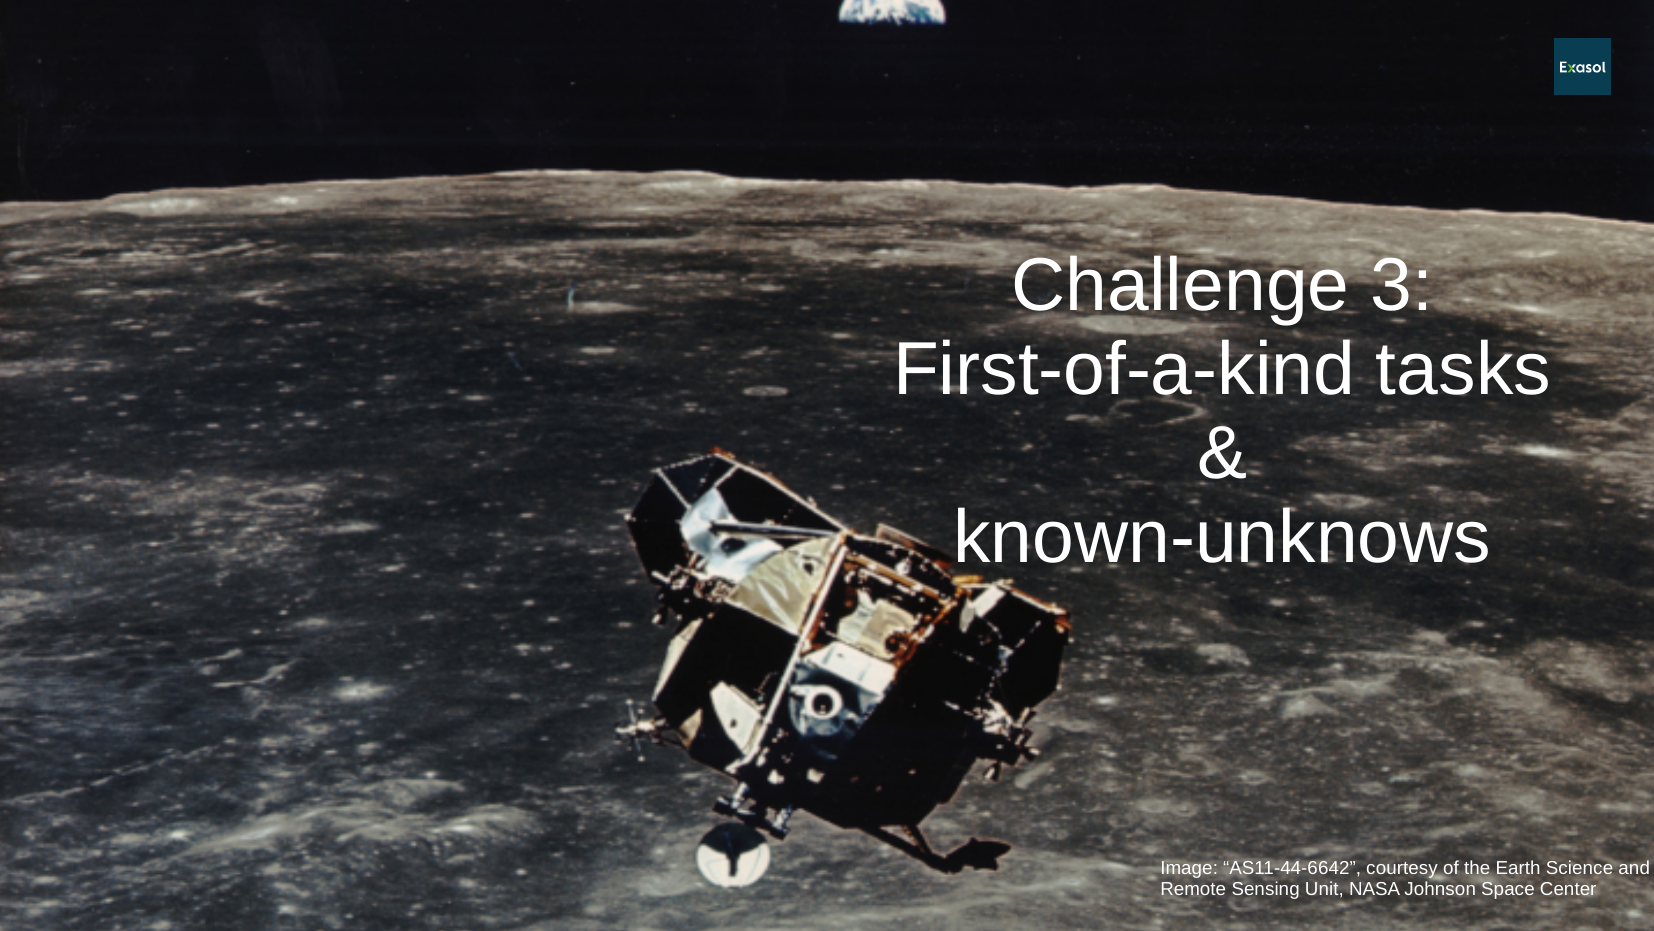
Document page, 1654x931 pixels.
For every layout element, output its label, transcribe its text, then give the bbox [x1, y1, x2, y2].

subtitle Challenge 3: First-of-a-kind tasks & known-unknows [850, 242, 1595, 579]
picture [0, 0, 1654, 931]
text_box Image: “AS11-44-6642”, courtesy of the Earth Science and Remote Sensing Unit, NASA Johnson Space Center [1145, 850, 1654, 931]
